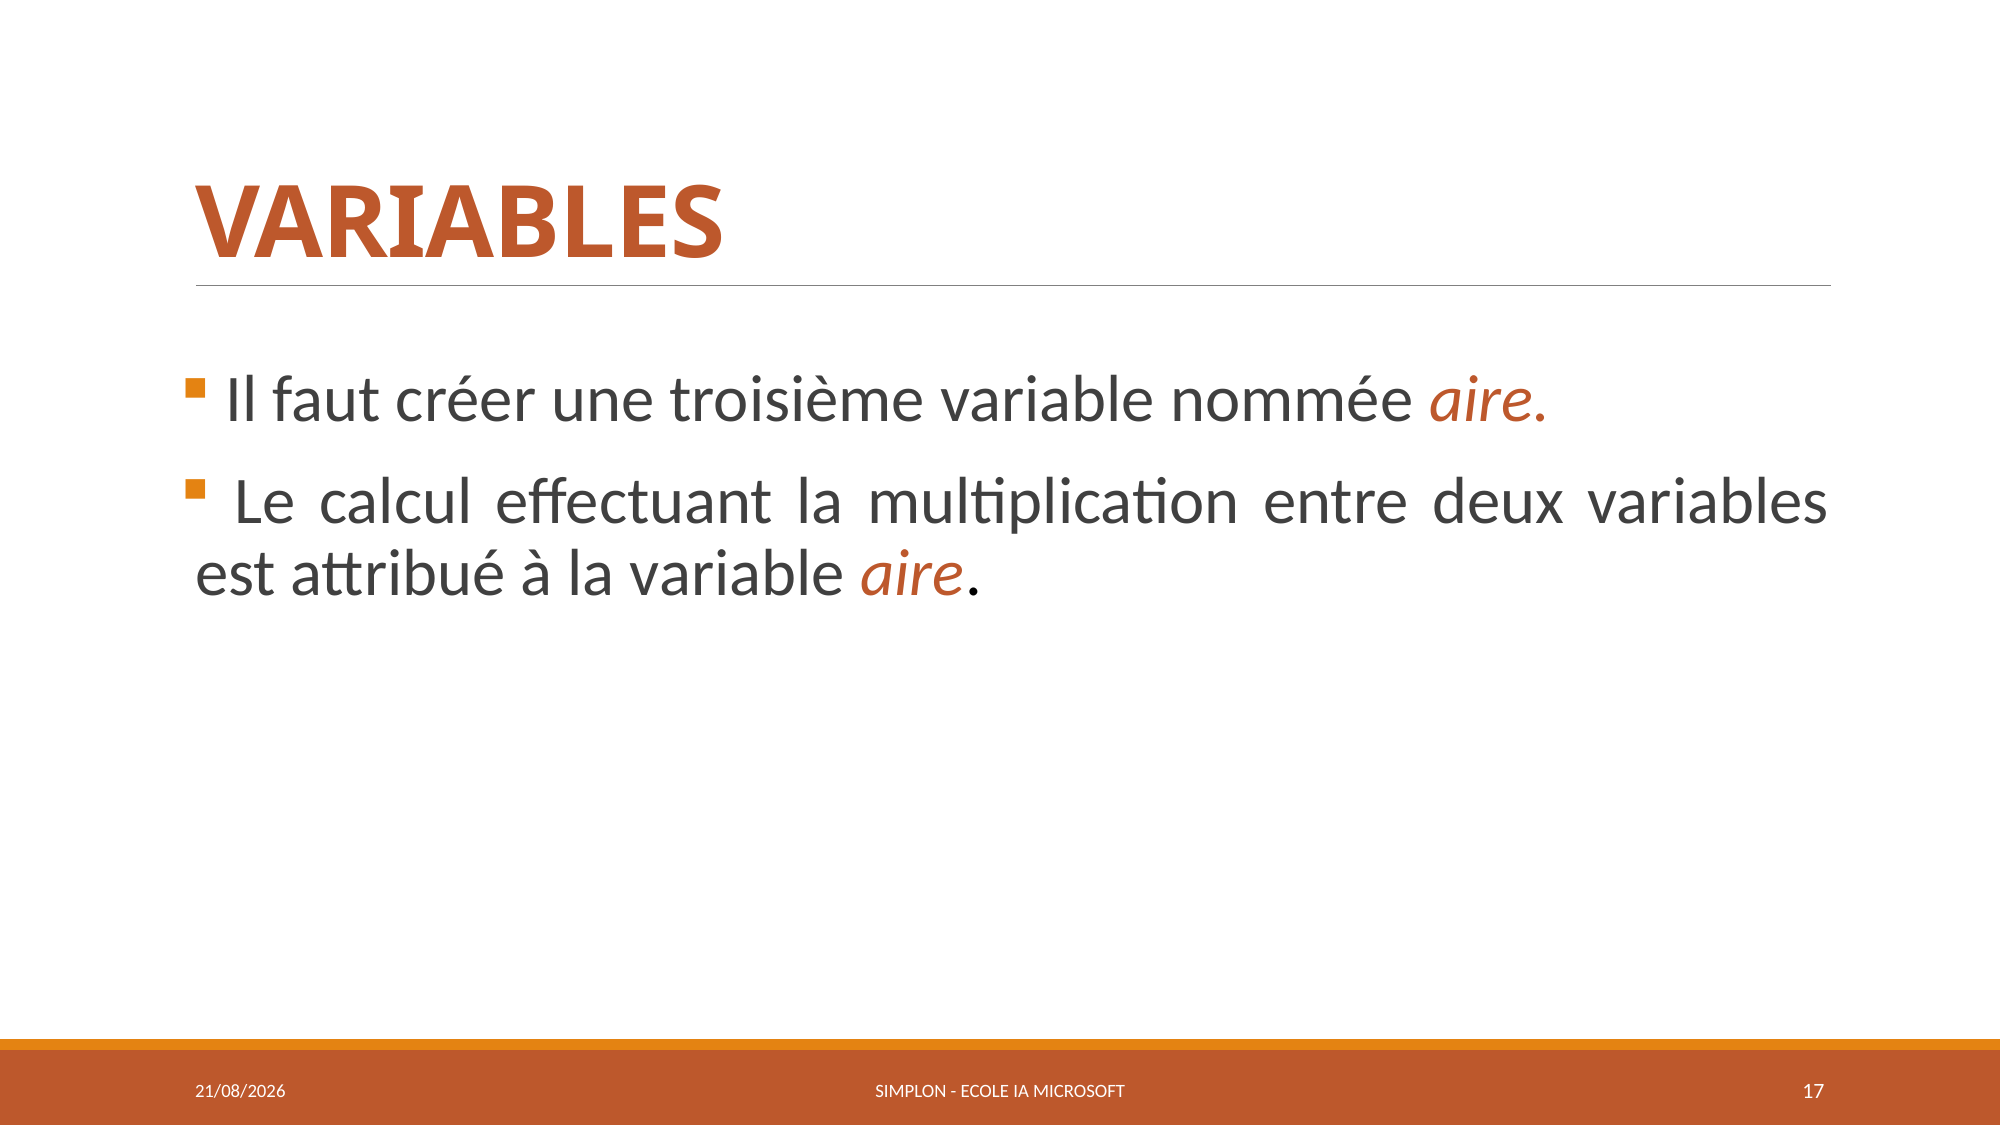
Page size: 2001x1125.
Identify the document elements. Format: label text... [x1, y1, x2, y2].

title VARIABLES [180, 47, 1830, 285]
slide_number 16/01/2020 [180, 1059, 586, 1120]
list Il faut créer une troisième variable nommée aire. Le calcul effectuant la multiplication entre deux variables est attribué à la variable aire. [180, 302, 1830, 976]
slide_number <numéro> [1624, 1059, 1840, 1120]
footer Simplon - Ecole IA Microsoft [604, 1059, 1396, 1120]
